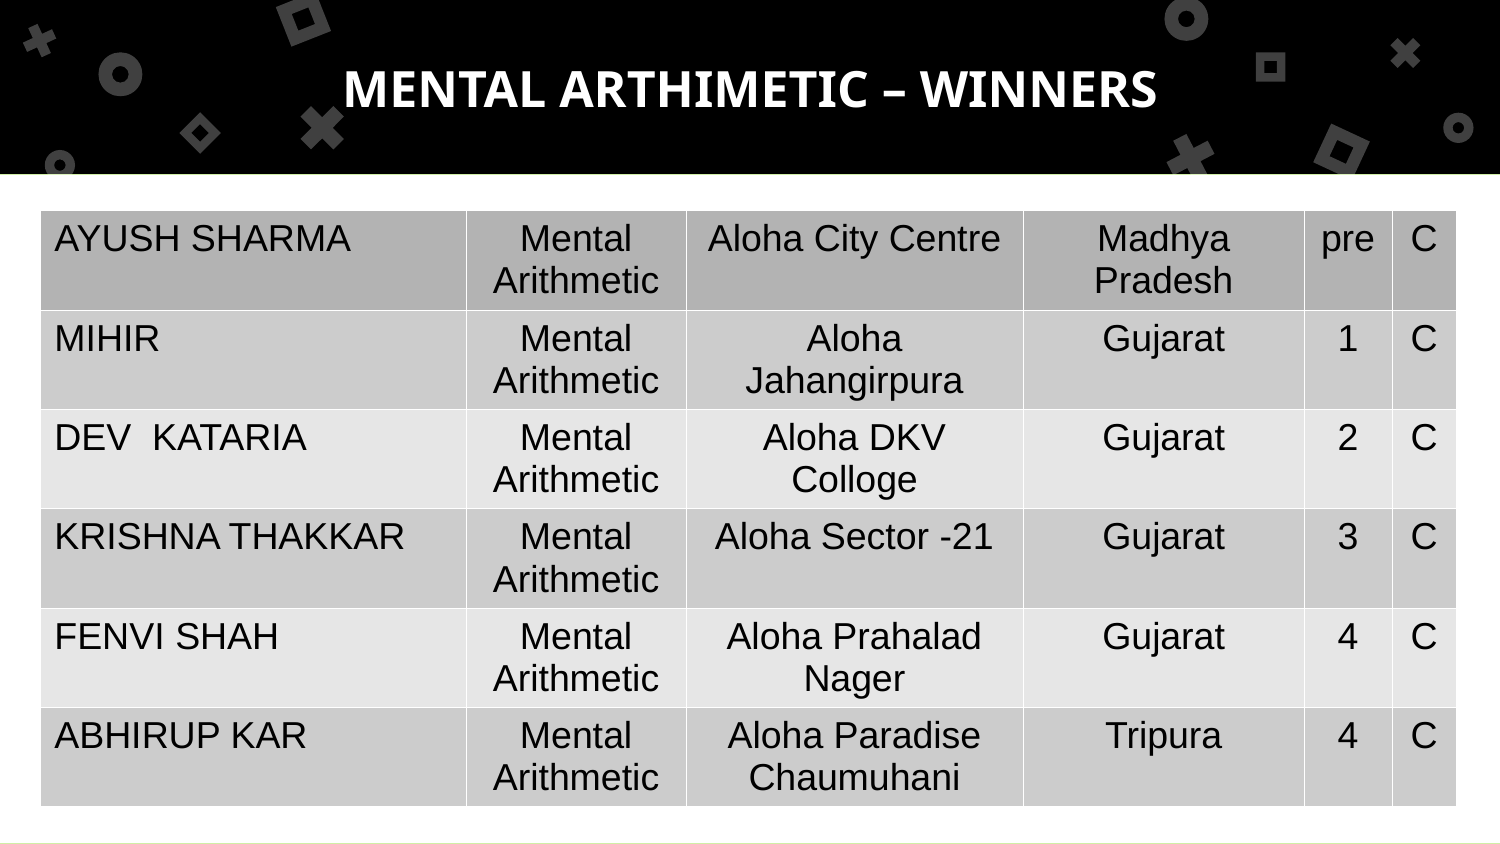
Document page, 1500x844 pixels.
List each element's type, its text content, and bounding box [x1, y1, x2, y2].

table_cell Mental Arithmetic [467, 509, 686, 608]
table_cell Gujarat [1024, 311, 1304, 409]
table_header AYUSH SHARMA [41, 211, 466, 310]
table_cell DEV KATARIA [41, 410, 466, 508]
table_cell Mental Arithmetic [467, 708, 686, 806]
table_cell 4 [1305, 609, 1392, 707]
table_cell Aloha Sector -21 [687, 509, 1023, 608]
table_cell FENVI SHAH [41, 609, 466, 707]
table_header Madhya Pradesh [1024, 211, 1304, 310]
table_cell C [1393, 509, 1456, 608]
table_cell Aloha Paradise Chaumuhani [687, 708, 1023, 806]
table_cell Mental Arithmetic [467, 410, 686, 508]
table_cell Gujarat [1024, 410, 1304, 508]
table_header pre [1305, 211, 1392, 310]
table_cell Aloha DKV Colloge [687, 410, 1023, 508]
table_cell ABHIRUP KAR [41, 708, 466, 806]
table_cell 4 [1305, 708, 1392, 806]
table_cell KRISHNA THAKKAR [41, 509, 466, 608]
table_cell MIHIR [41, 311, 466, 409]
table_cell C [1393, 311, 1456, 409]
table_cell C [1393, 410, 1456, 508]
table_header C [1393, 211, 1456, 310]
table_cell C [1393, 708, 1456, 806]
table_cell 1 [1305, 311, 1392, 409]
table_cell Gujarat [1024, 609, 1304, 707]
table_cell C [1393, 609, 1456, 707]
table_cell Mental Arithmetic [467, 311, 686, 409]
text_box MENTAL ARTHIMETIC – WINNERS [75, 0, 1425, 175]
table_header Aloha City Centre [687, 211, 1023, 310]
table_cell 2 [1305, 410, 1392, 508]
table_cell Aloha Prahalad Nager [687, 609, 1023, 707]
table_cell Aloha Jahangirpura [687, 311, 1023, 409]
table_cell Tripura [1024, 708, 1304, 806]
table_cell Mental Arithmetic [467, 609, 686, 707]
table_cell Gujarat [1024, 509, 1304, 608]
table_cell 3 [1305, 509, 1392, 608]
table_header Mental Arithmetic [467, 211, 686, 310]
